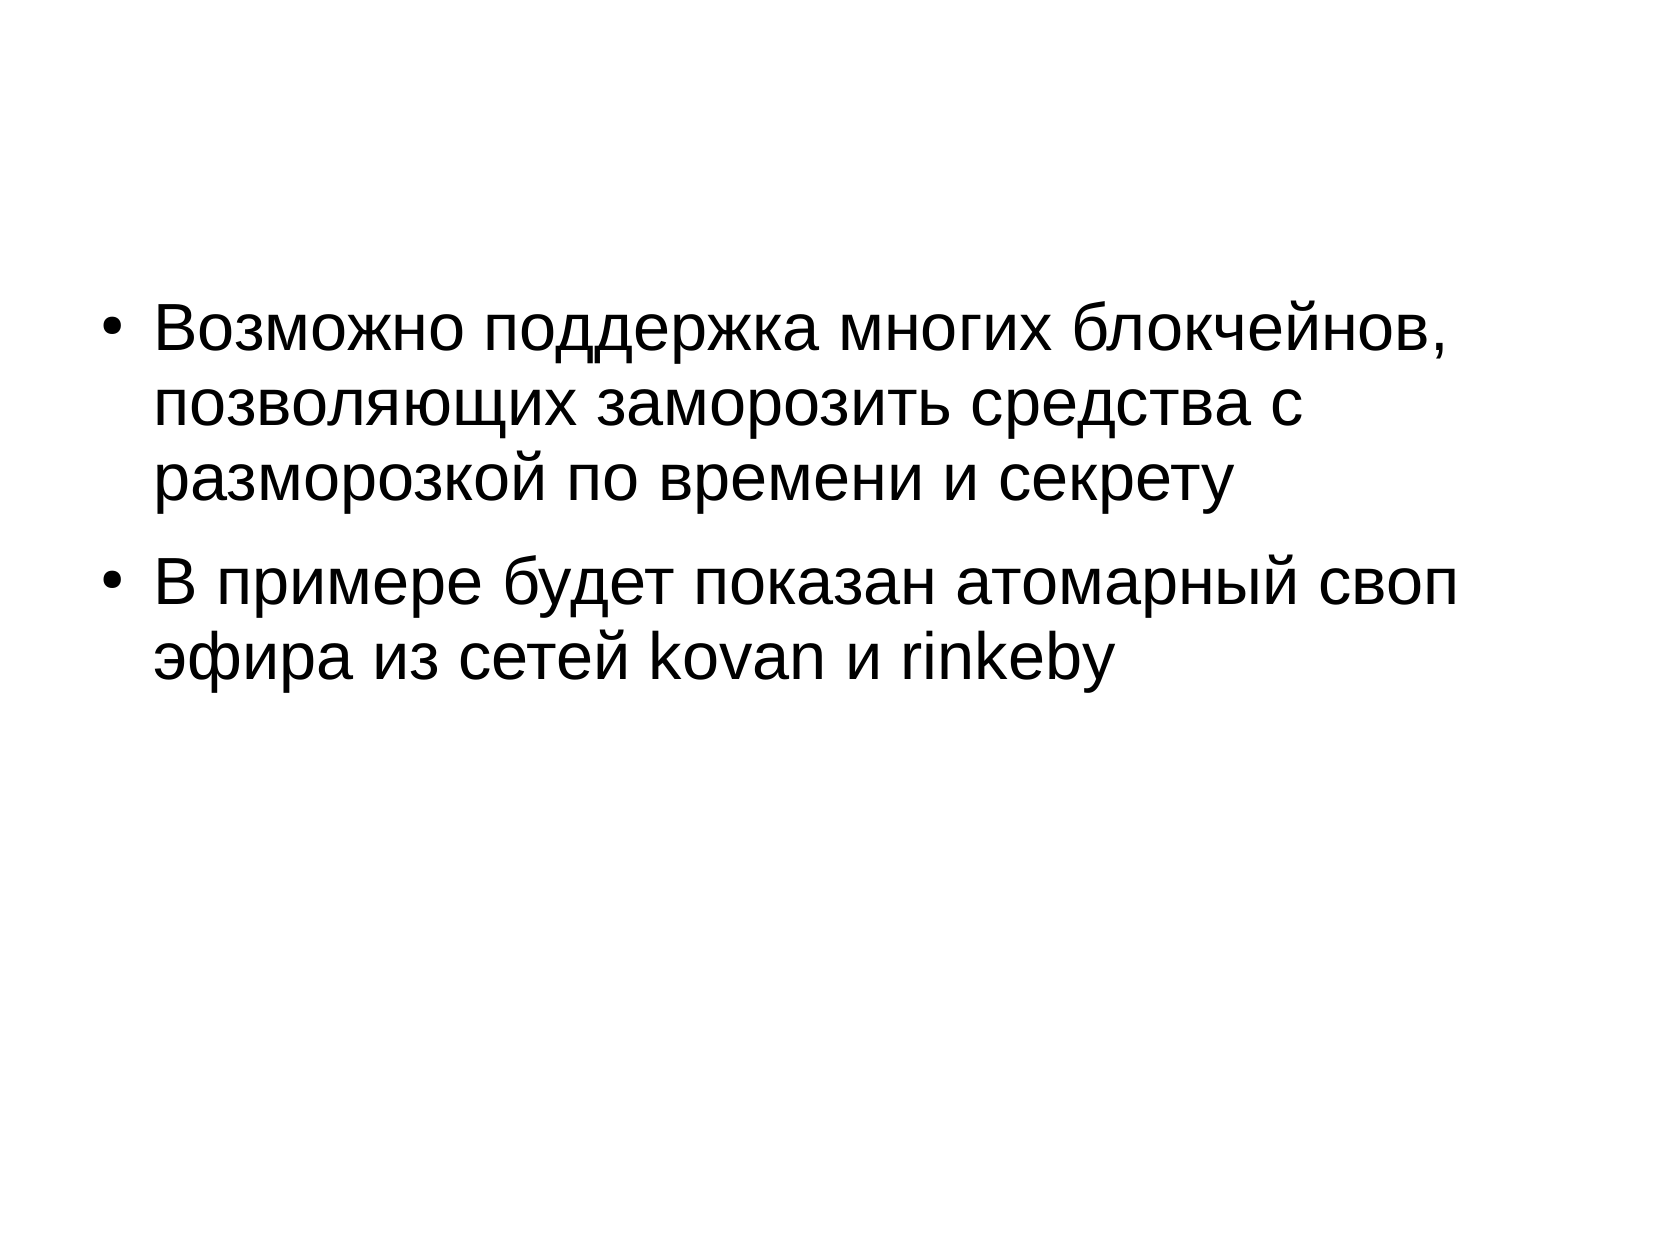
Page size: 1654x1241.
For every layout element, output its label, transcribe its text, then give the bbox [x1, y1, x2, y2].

list Возможно поддержка многих блокчейнов, позволяющих заморозить средства с разморозкой по времени и секрету В примере будет показан атомарный своп эфира из сетей kovan и rinkeby [82, 290, 1571, 1010]
